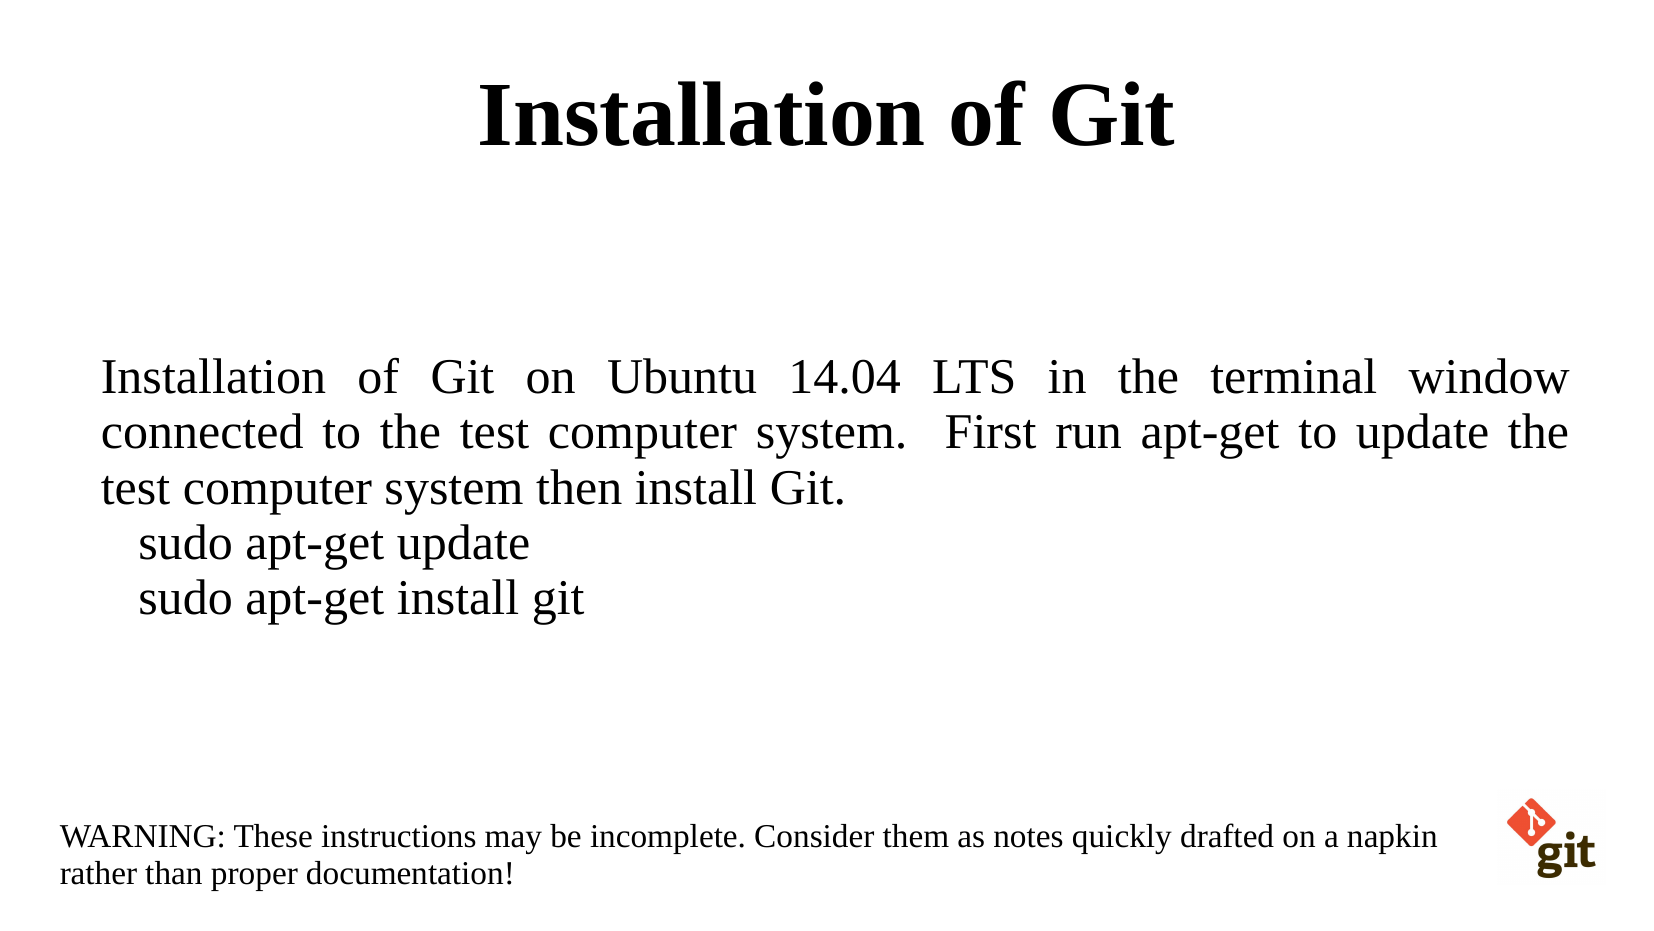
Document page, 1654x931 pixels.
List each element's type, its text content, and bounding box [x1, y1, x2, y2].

text_box WARNING: These instructions may be incomplete. Consider them as notes quickly drafted on a napkin rather than proper documentation! [45, 810, 1501, 931]
title Installation of Git [82, 37, 1571, 193]
list Installation of Git on Ubuntu 14.04 LTS in the terminal window connected to the test computer system. First run apt-get to update the test computer system then install Git. sudo apt-get update sudo apt-get install git [30, 217, 1571, 758]
picture [1497, 789, 1606, 886]
